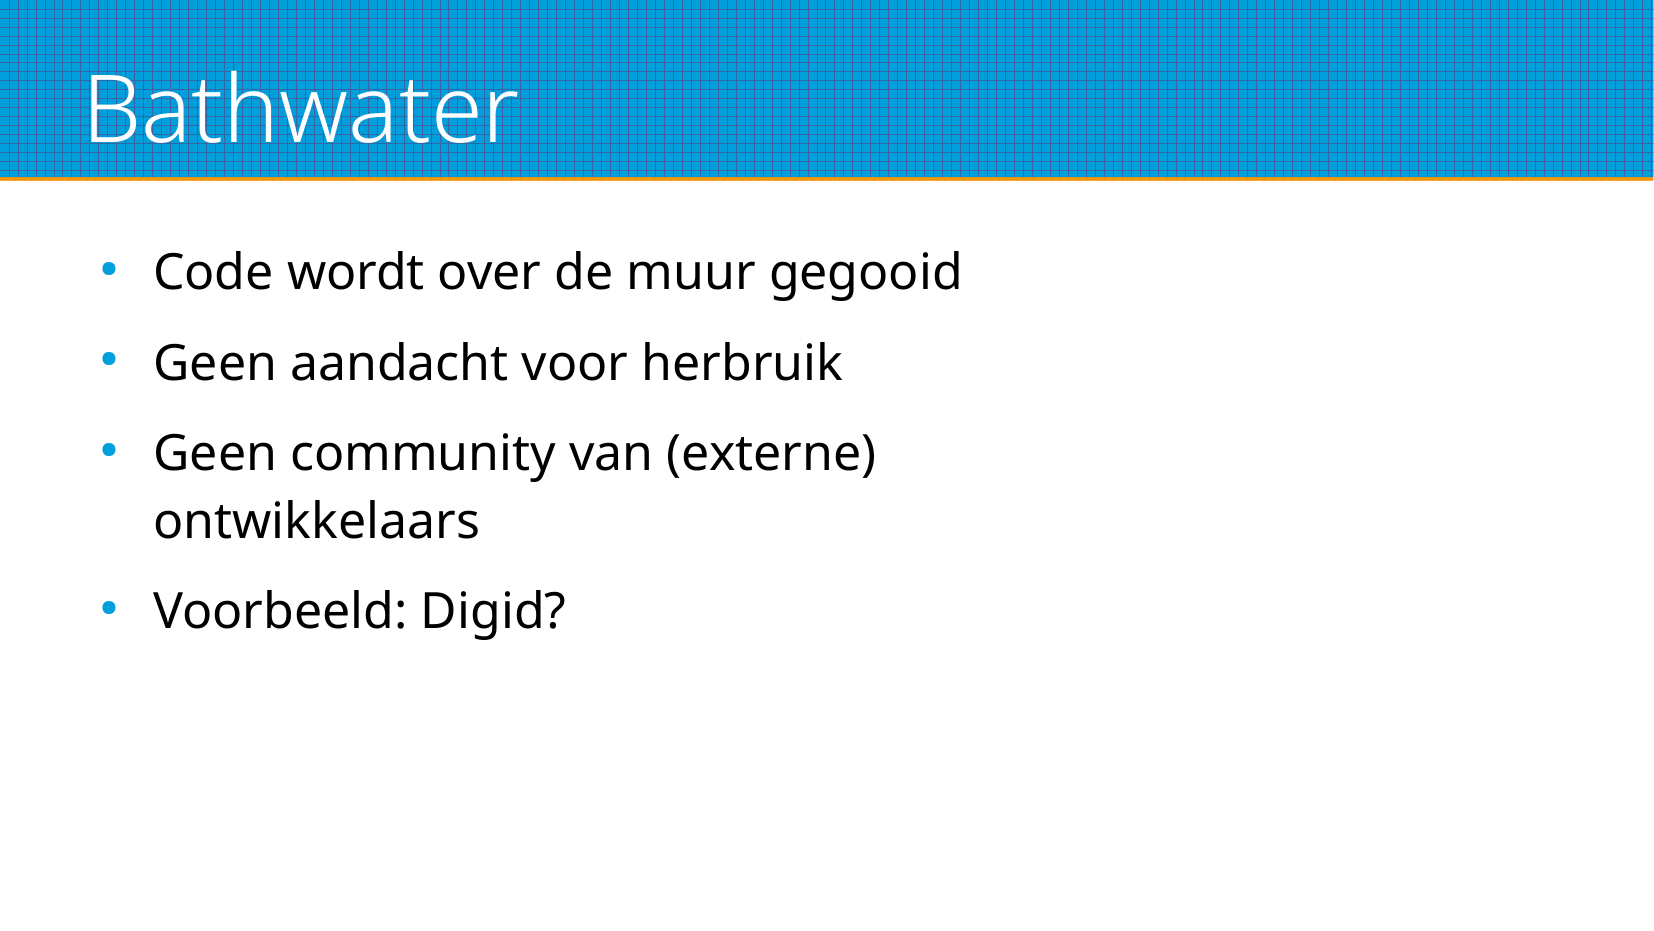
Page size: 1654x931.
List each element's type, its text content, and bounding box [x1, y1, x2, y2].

title Bathwater [82, 14, 1571, 171]
list Code wordt over de muur gegooid Geen aandacht voor herbruik Geen community van (externe) ontwikkelaars Voorbeeld: Digid? [82, 236, 1211, 811]
